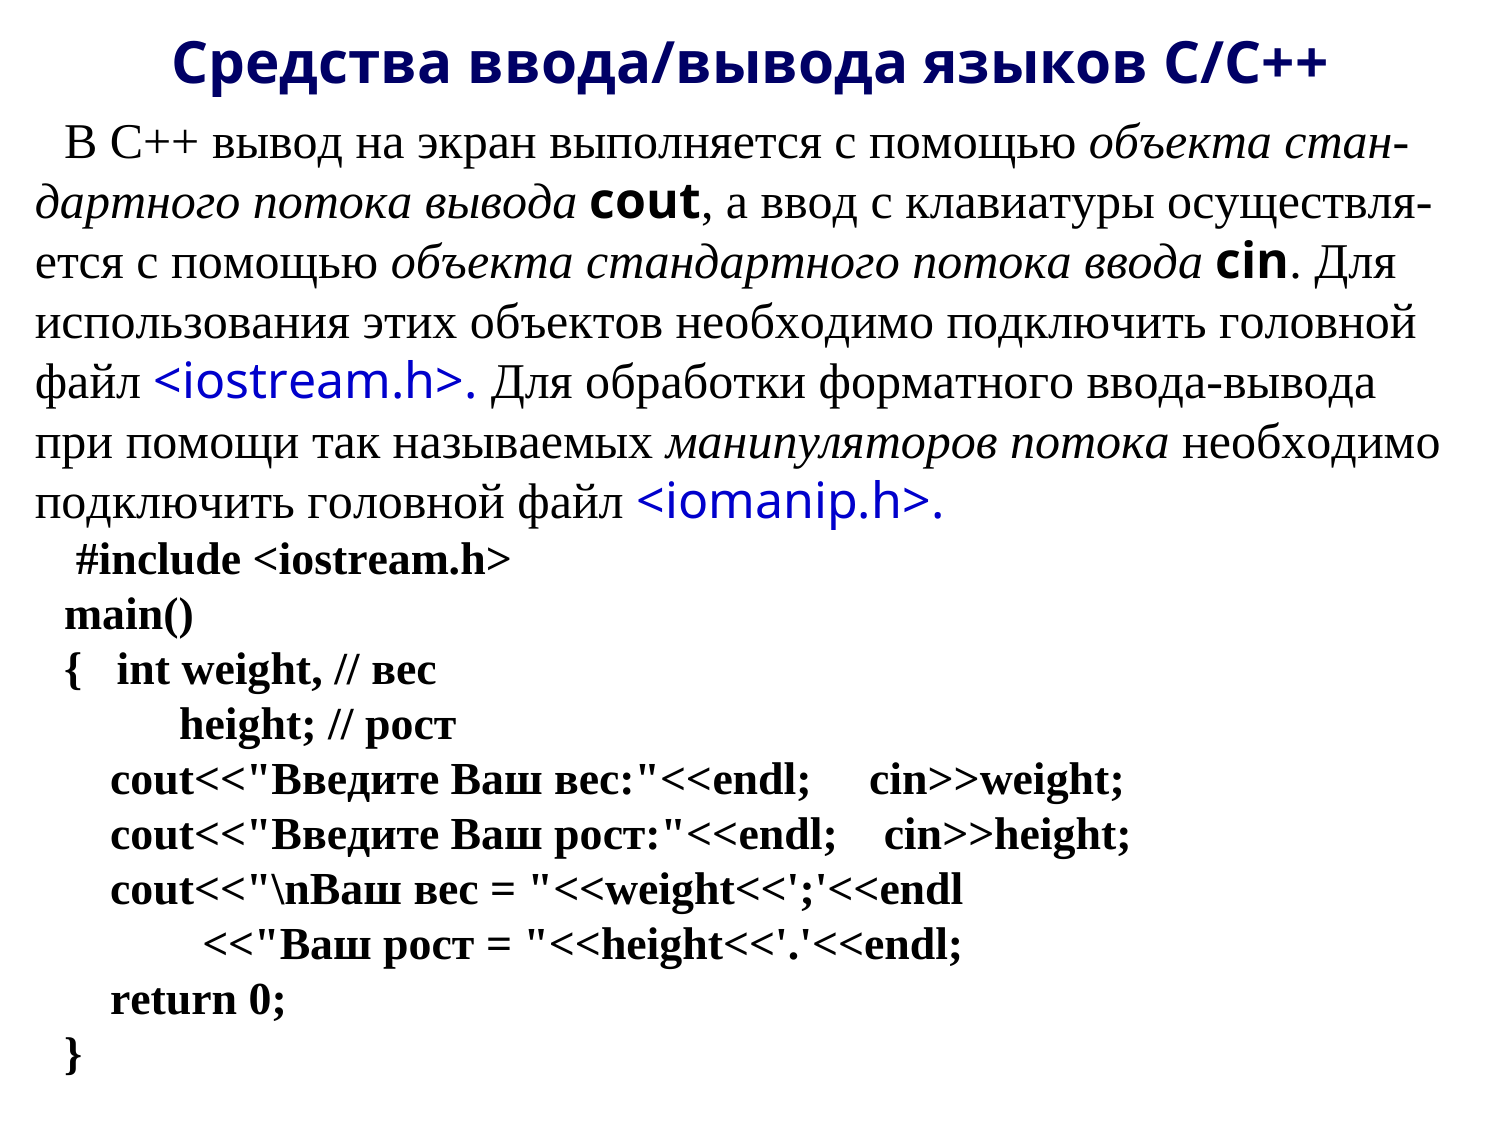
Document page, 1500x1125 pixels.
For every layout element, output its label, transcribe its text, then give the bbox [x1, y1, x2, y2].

text_box Средства ввода/вывода языков С/С++ [0, 18, 1500, 101]
text_box В С++ вывод на экран выполняется с помощью объекта стан-дартного потока вывода cout, а ввод с клавиатуры осуществля-ется с помощью объекта стандартного потока ввода cin. Для использования этих объектов необходимо подключить головной файл <iostream.h>. Для обработки форматного ввода-вывода при помощи так называемых манипуляторов потока необходимо подключить головной файл <iomanip.h>. #include <iostream.h> main() { int weight, // вес height; // рост cout<<"Введите Ваш вес:"<<endl; cin>>weight; cout<<"Введите Ваш рост:"<<endl; cin>>height; cout<<"\nВаш вес = "<<weight<<';'<<endl <<"Ваш рост = "<<height<<'.'<<endl; return 0; } [20, 100, 1480, 1125]
